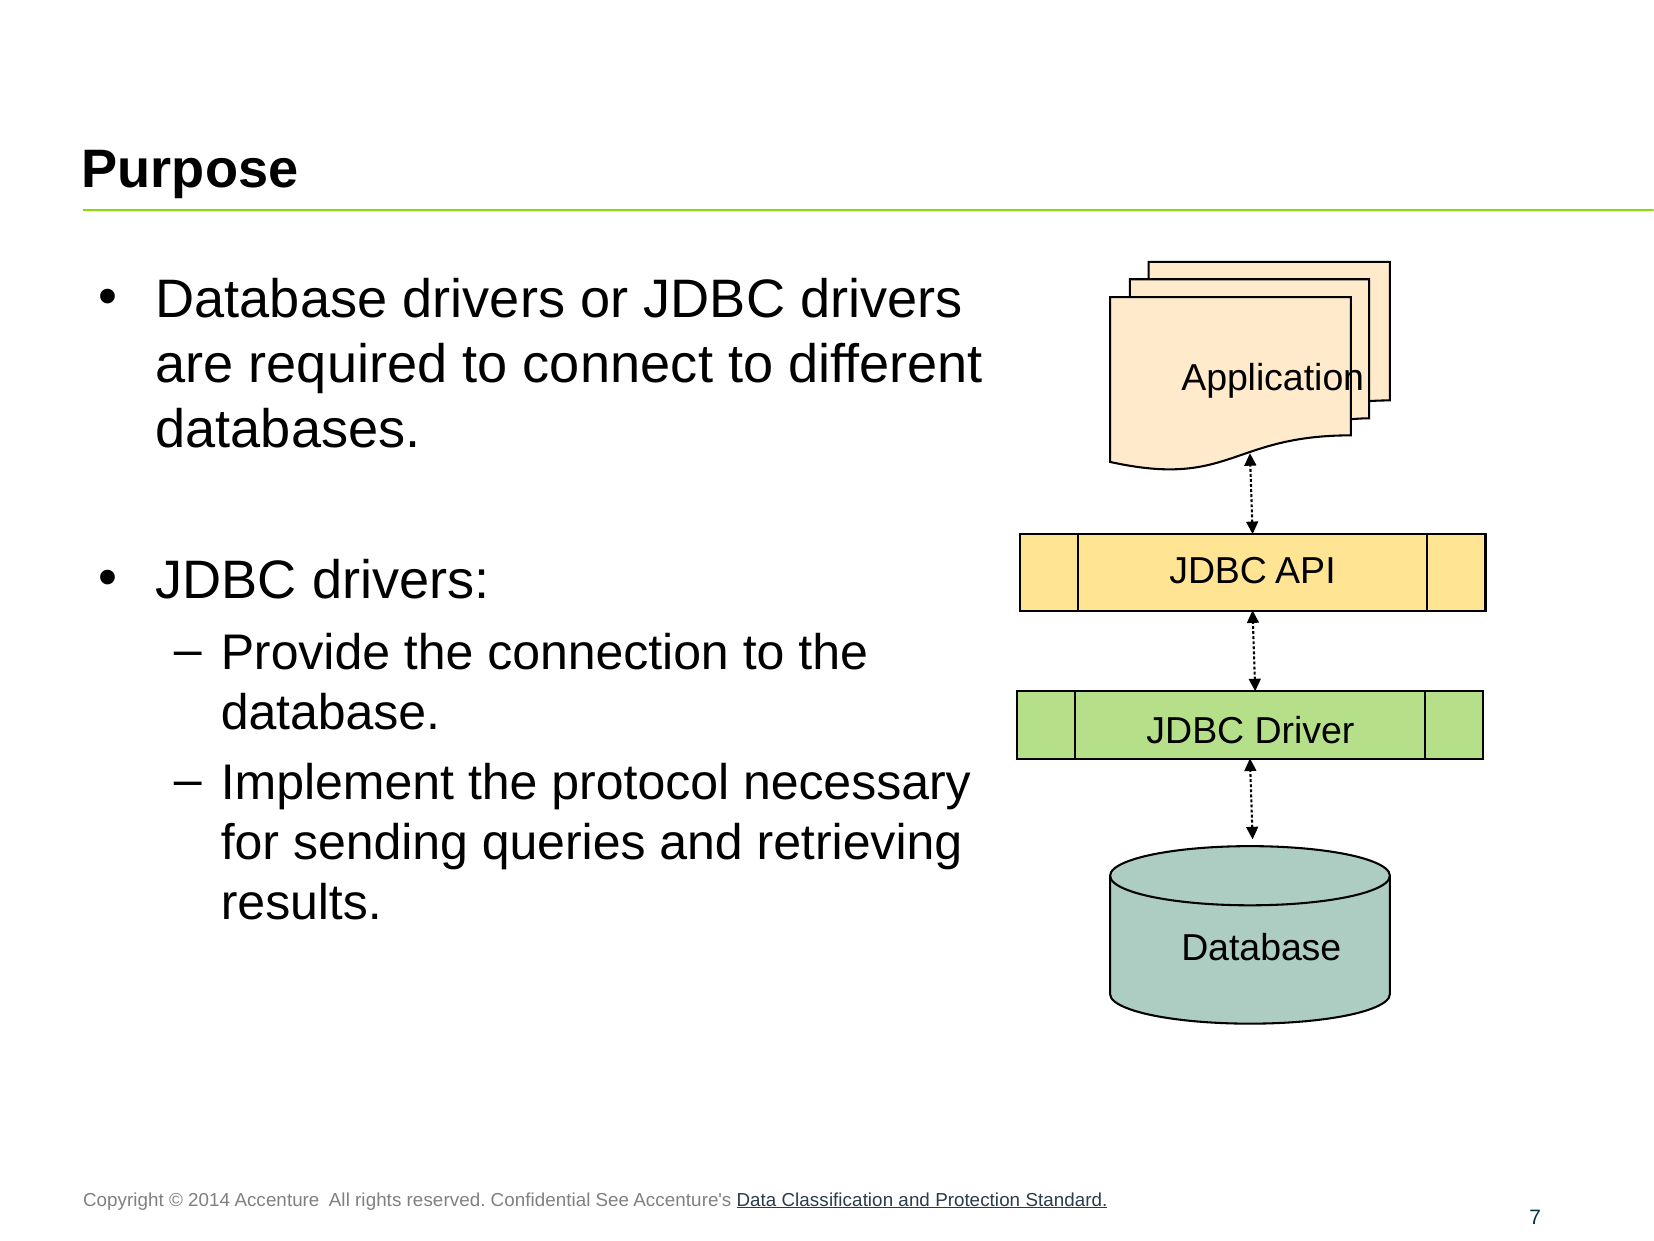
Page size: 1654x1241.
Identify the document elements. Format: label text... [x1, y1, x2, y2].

text_box JDBC API [1020, 534, 1485, 611]
text_box Application [1110, 261, 1390, 470]
text_box Database [1110, 846, 1390, 1024]
text_box JDBC Driver [1017, 691, 1483, 759]
text_box 7 [1529, 1182, 1645, 1229]
list Database drivers or JDBC drivers are required to connect to different databases. JDBC drivers: Provide the connection to the database. Implement the protocol necessary for sending queries and retrieving results. [84, 255, 1051, 1166]
title Purpose [81, 56, 1654, 199]
